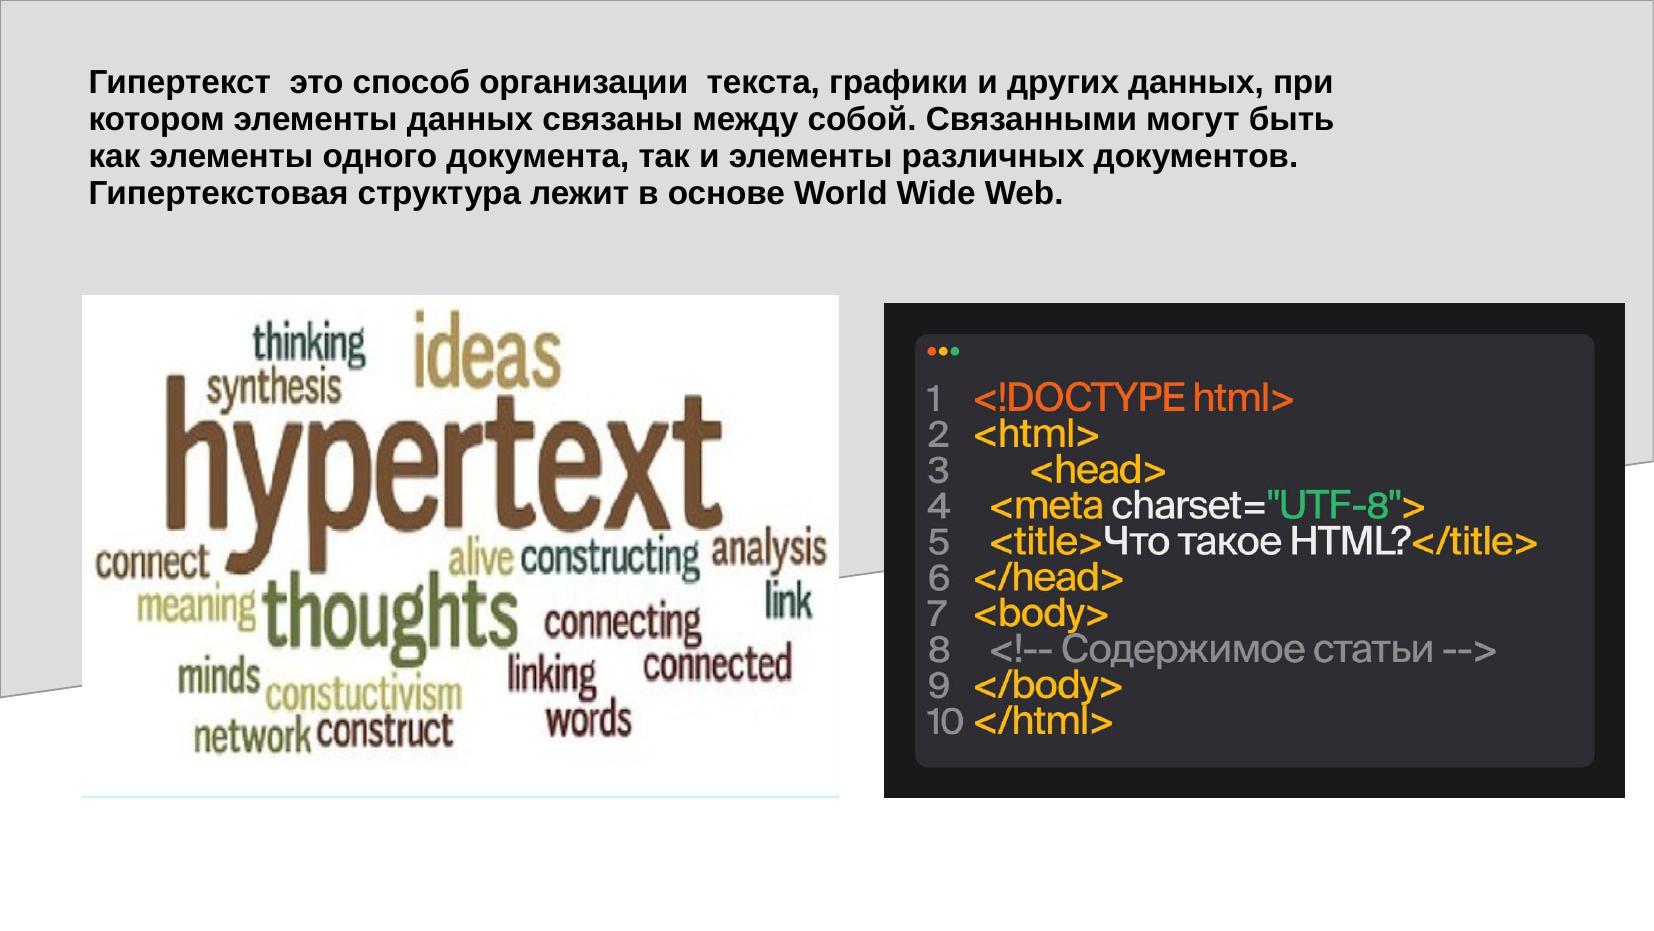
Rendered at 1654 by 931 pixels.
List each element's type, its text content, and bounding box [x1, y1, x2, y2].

picture [884, 303, 1625, 798]
picture [82, 295, 839, 798]
title Гипертекст ­ это способ организации текста, графики и других данных, при котором элементы данных связаны между собой. Связанными могут быть как элементы одного документа, так и элементы различных документов. Гипертекстовая структура лежит в основе World Wide Web. [88, 59, 1595, 216]
